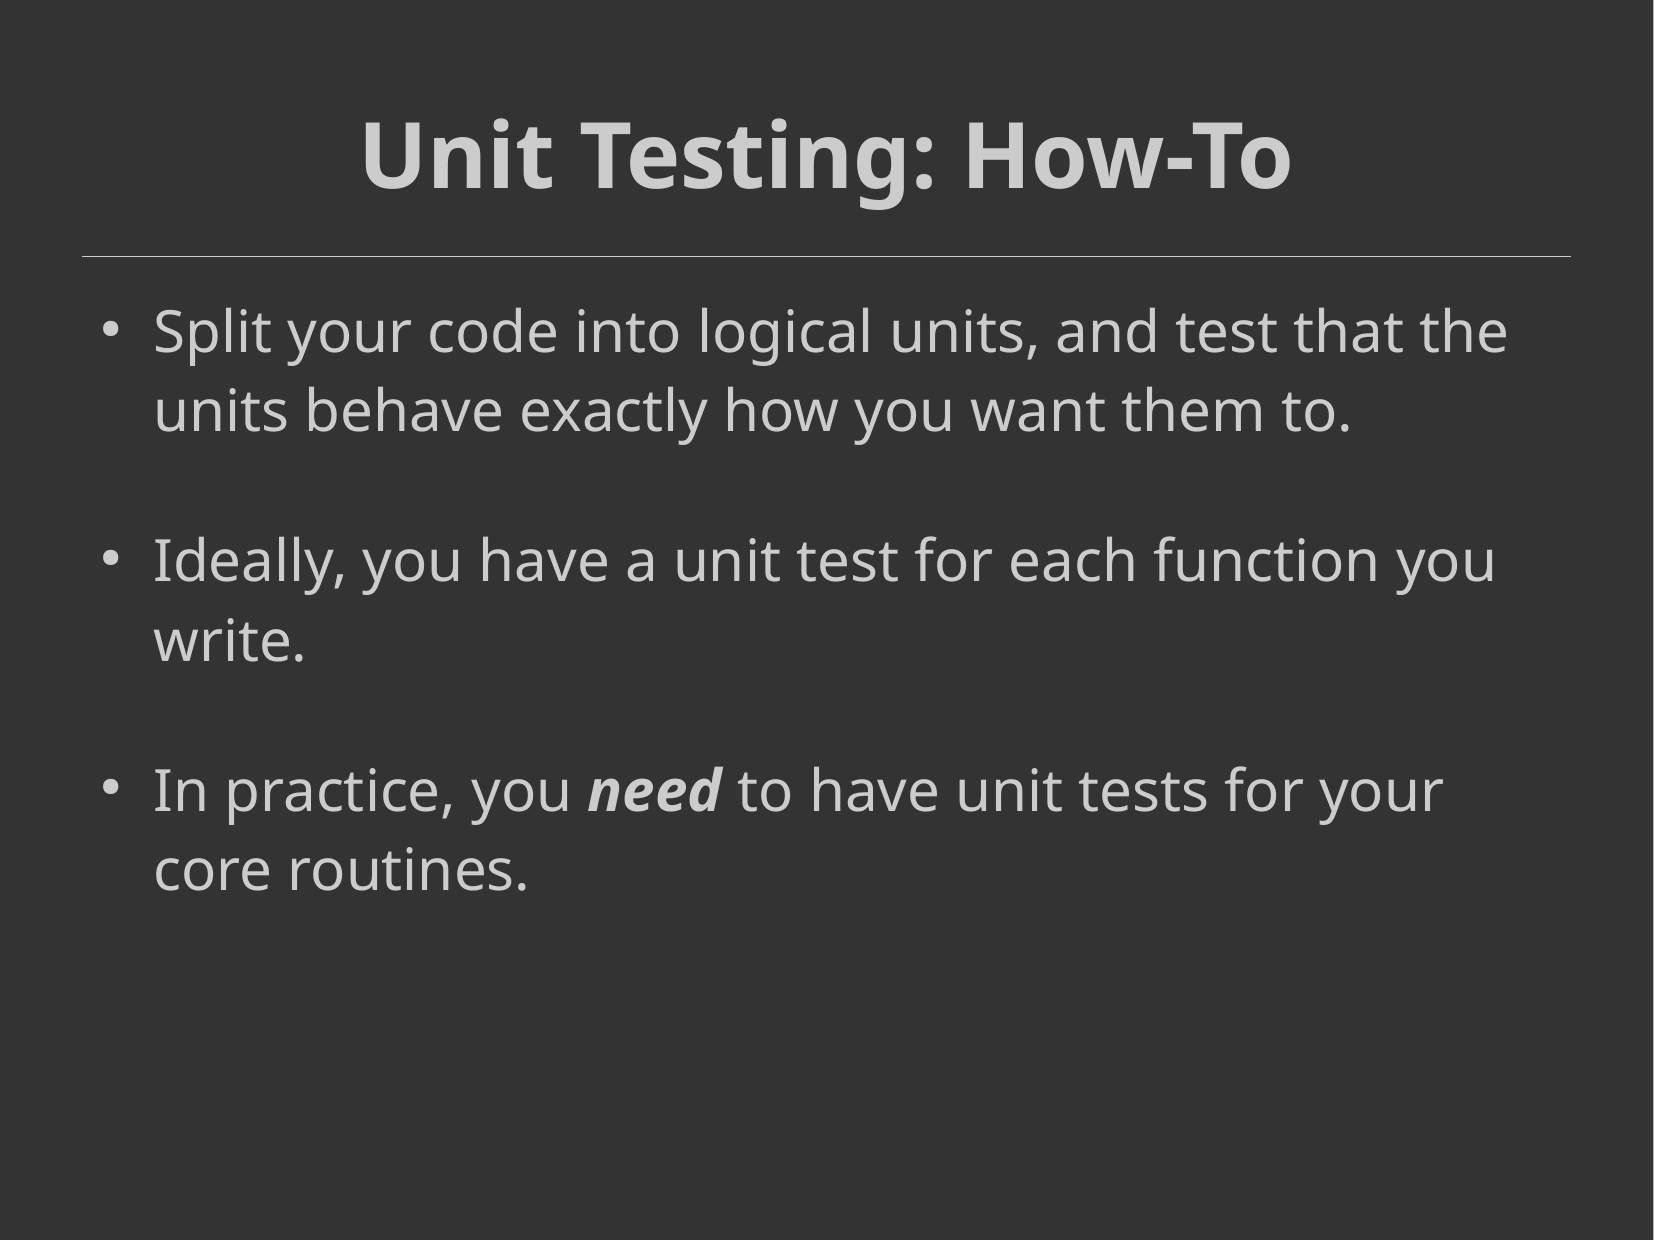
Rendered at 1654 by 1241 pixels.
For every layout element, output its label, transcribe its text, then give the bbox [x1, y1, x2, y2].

list Split your code into logical units, and test that the units behave exactly how you want them to. Ideally, you have a unit test for each function you write. In practice, you need to have unit tests for your core routines. [82, 290, 1571, 1010]
title Unit Testing: How-To [82, 49, 1571, 257]
